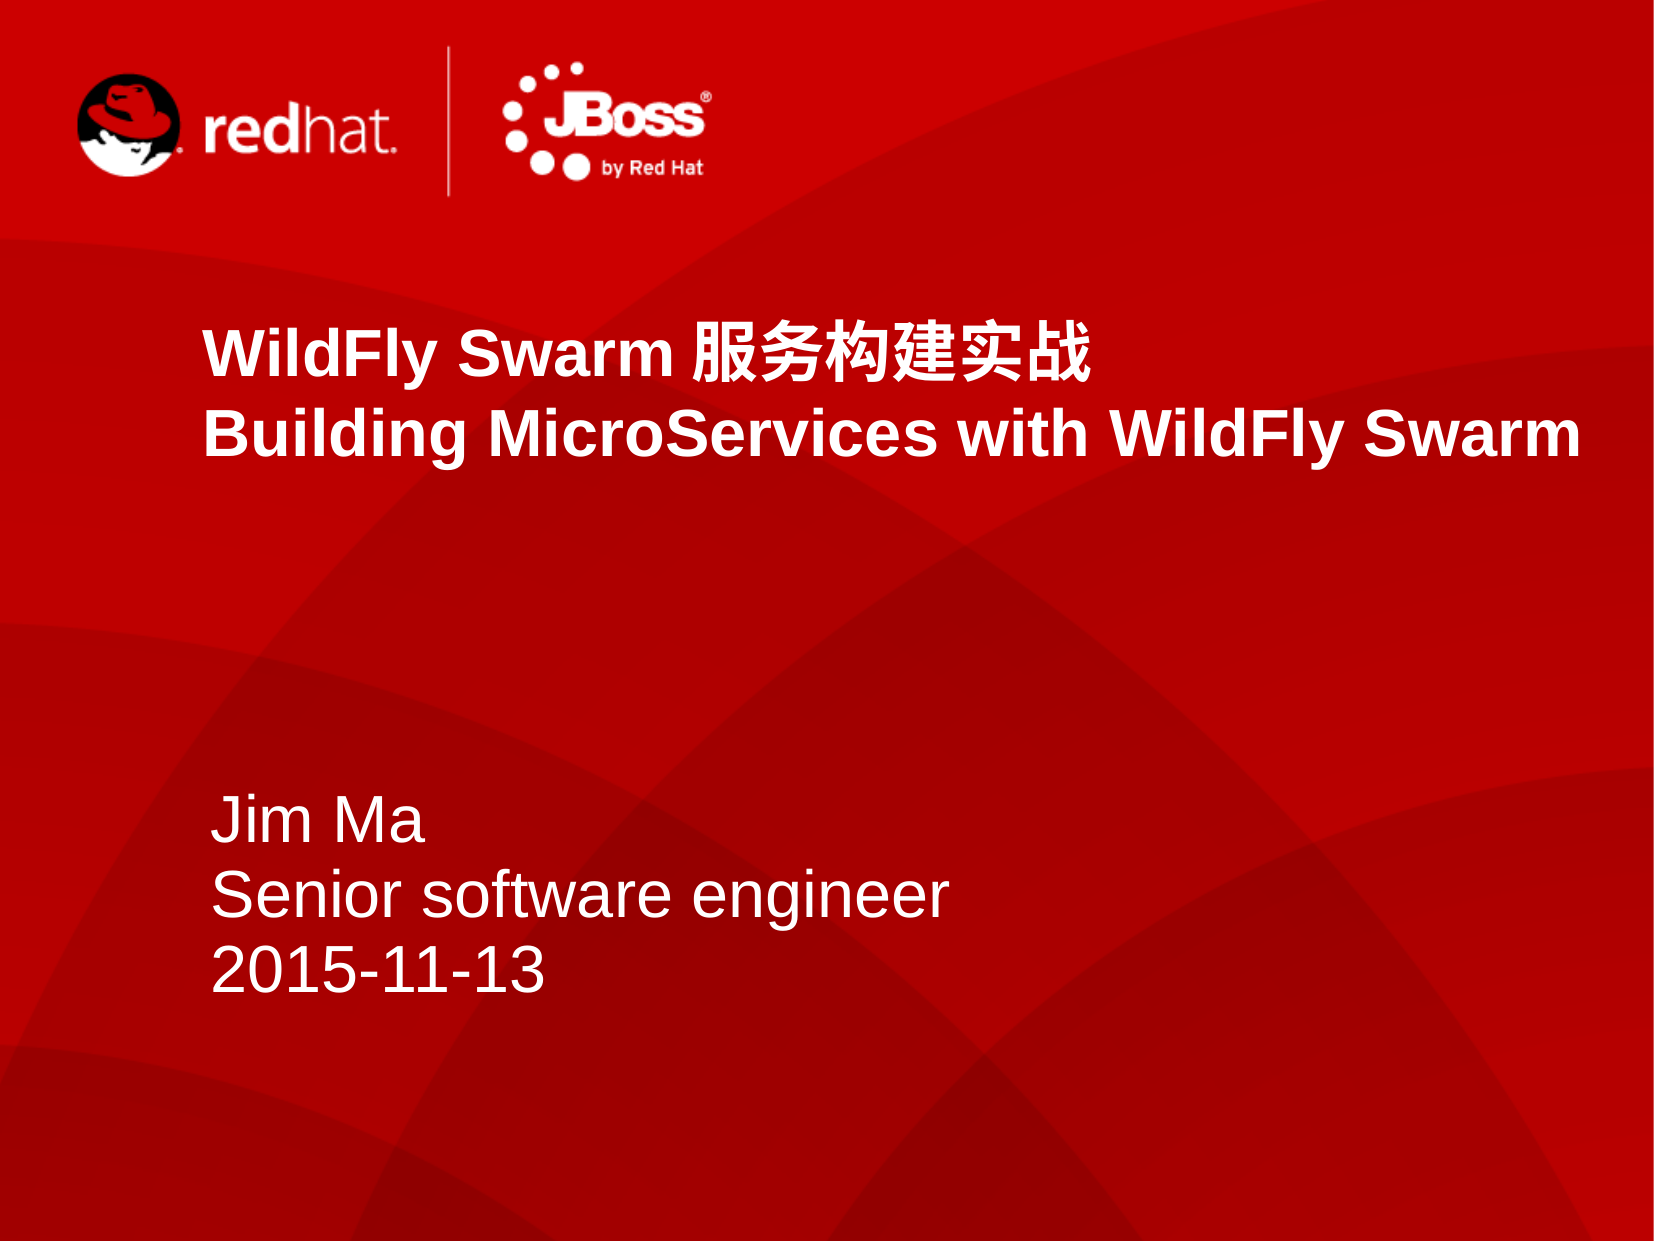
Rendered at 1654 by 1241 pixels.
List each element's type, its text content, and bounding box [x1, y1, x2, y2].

text_box Jim Ma Senior software engineer 2015-11-13 [195, 737, 1276, 1127]
picture [0, 0, 1654, 1241]
text_box WildFly Swarm服务构建实战 Building MicroServices with WildFly Swarm [187, 297, 1613, 518]
